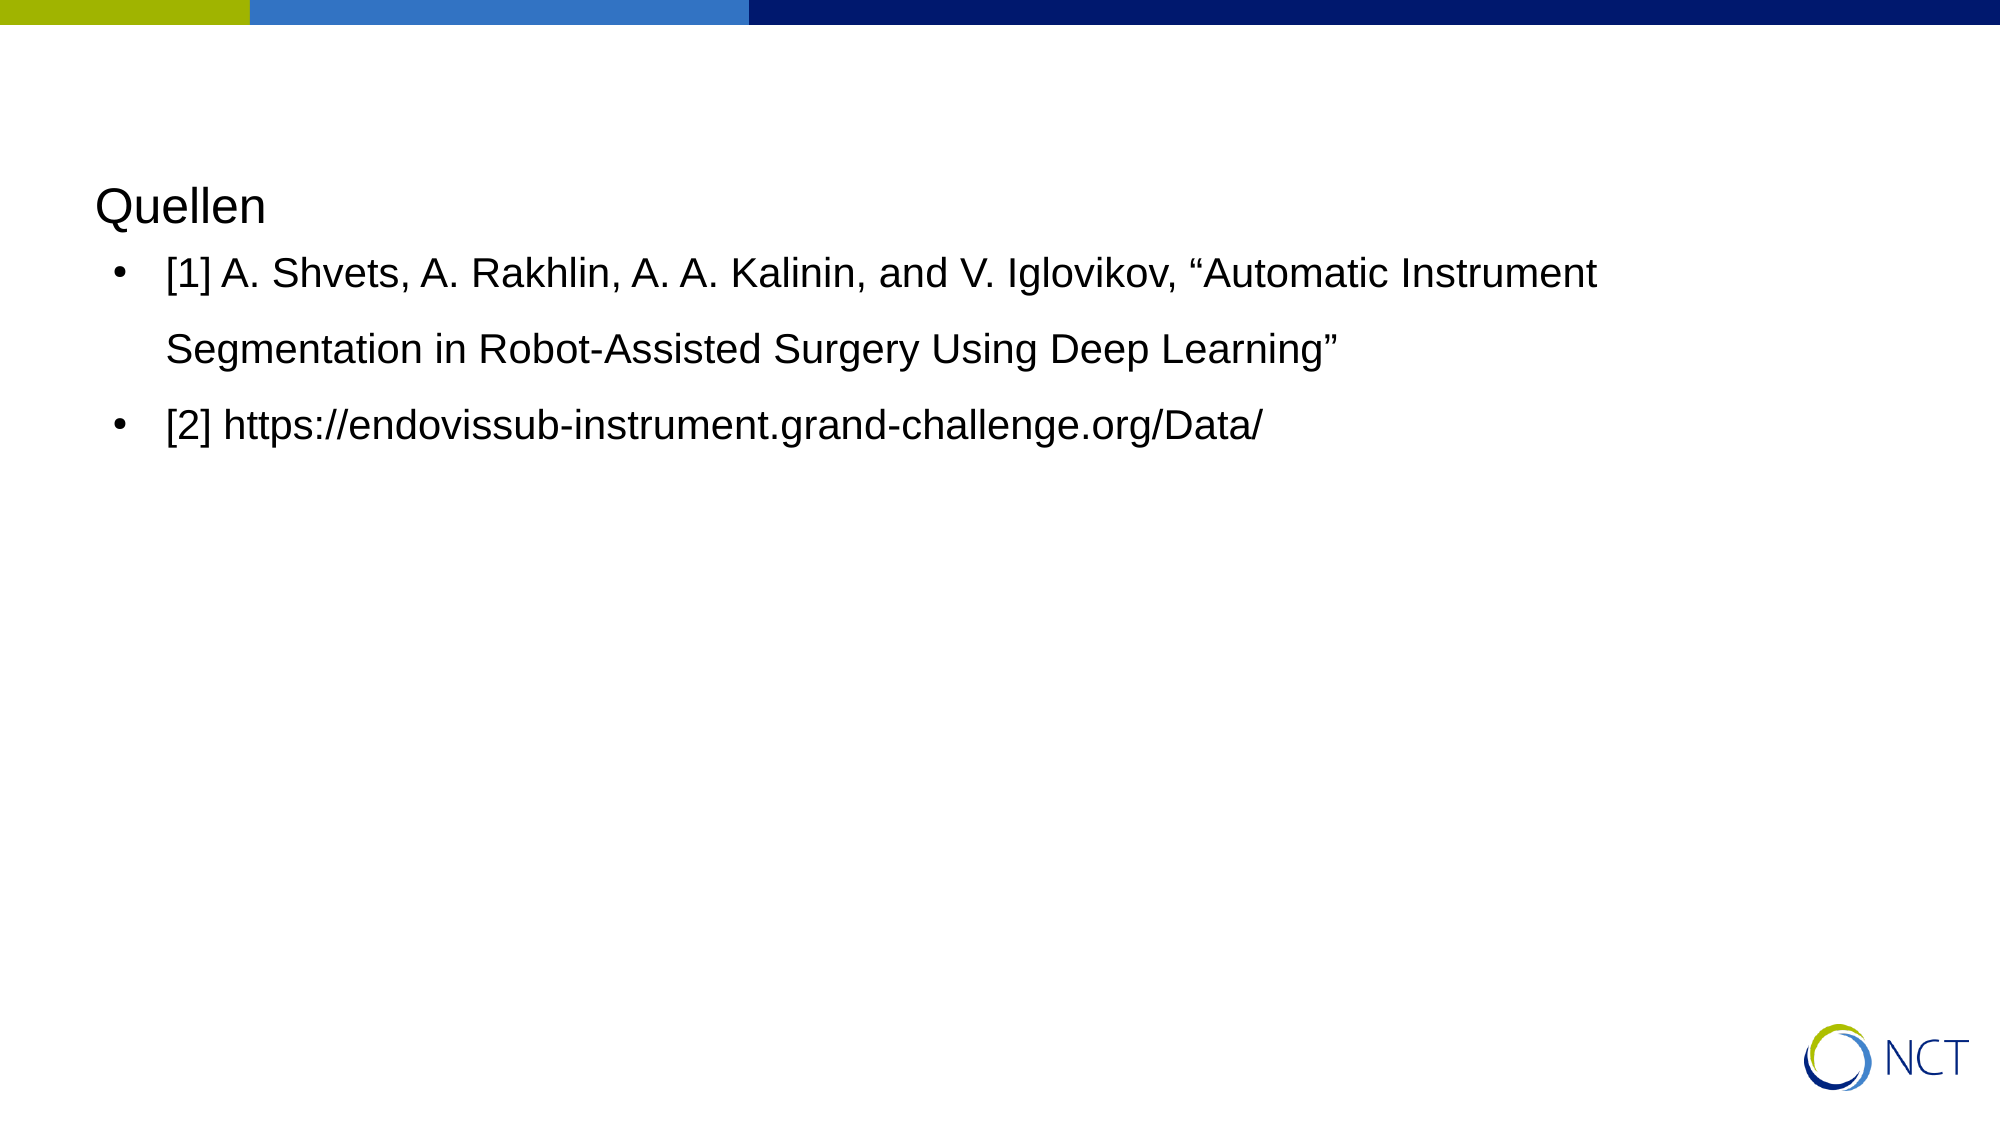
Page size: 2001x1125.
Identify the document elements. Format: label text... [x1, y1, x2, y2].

title Quellen [94, 112, 1886, 249]
list [1] A. Shvets, A. Rakhlin, A. A. Kalinin, and V. Iglovikov, “Automatic Instrument Segmentation in Robot-Assisted Surgery Using Deep Learning” [2] https://endovissub-instrument.grand-challenge.org/Data/ [94, 249, 1886, 988]
picture [1804, 1024, 1969, 1091]
